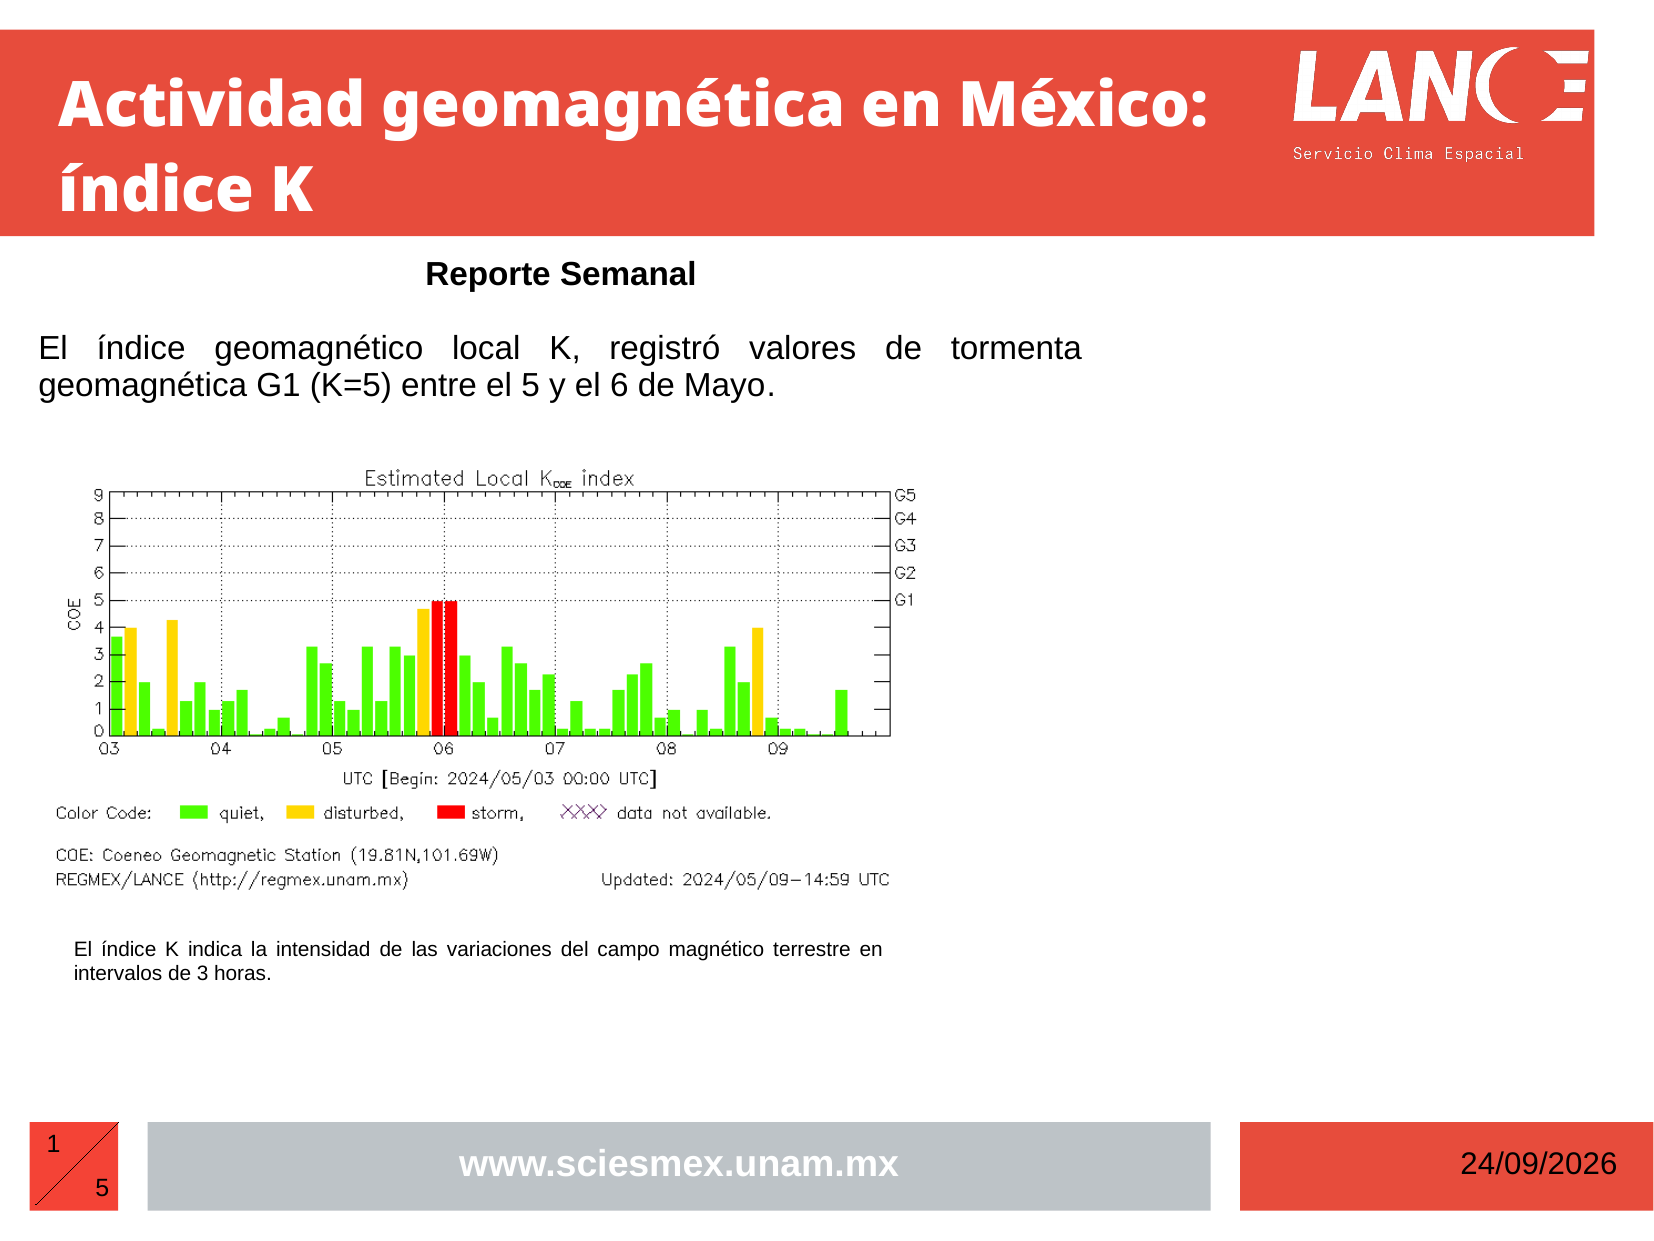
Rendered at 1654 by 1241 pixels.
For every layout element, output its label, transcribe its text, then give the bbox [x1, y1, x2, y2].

text_box www.sciesmex.unam.mx [153, 1122, 1205, 1205]
text_box 5 [35, 1151, 125, 1209]
text_box <número> [31, 1122, 176, 1170]
text_box El índice K indica la intensidad de las variaciones del campo magnético terrestre en intervalos de 3 horas. [59, 930, 898, 993]
picture [1293, 47, 1589, 162]
picture [47, 671, 934, 892]
text_box 09/05/2024 [1424, 1122, 1654, 1205]
title Actividad geomagnética en México: índice K [59, 59, 1312, 207]
text_box Reporte Semanal El índice geomagnético local K, registró valores de tormenta geomagnética G1 (K=5) entre el 5 y el 6 de Mayo. [23, 248, 1099, 671]
